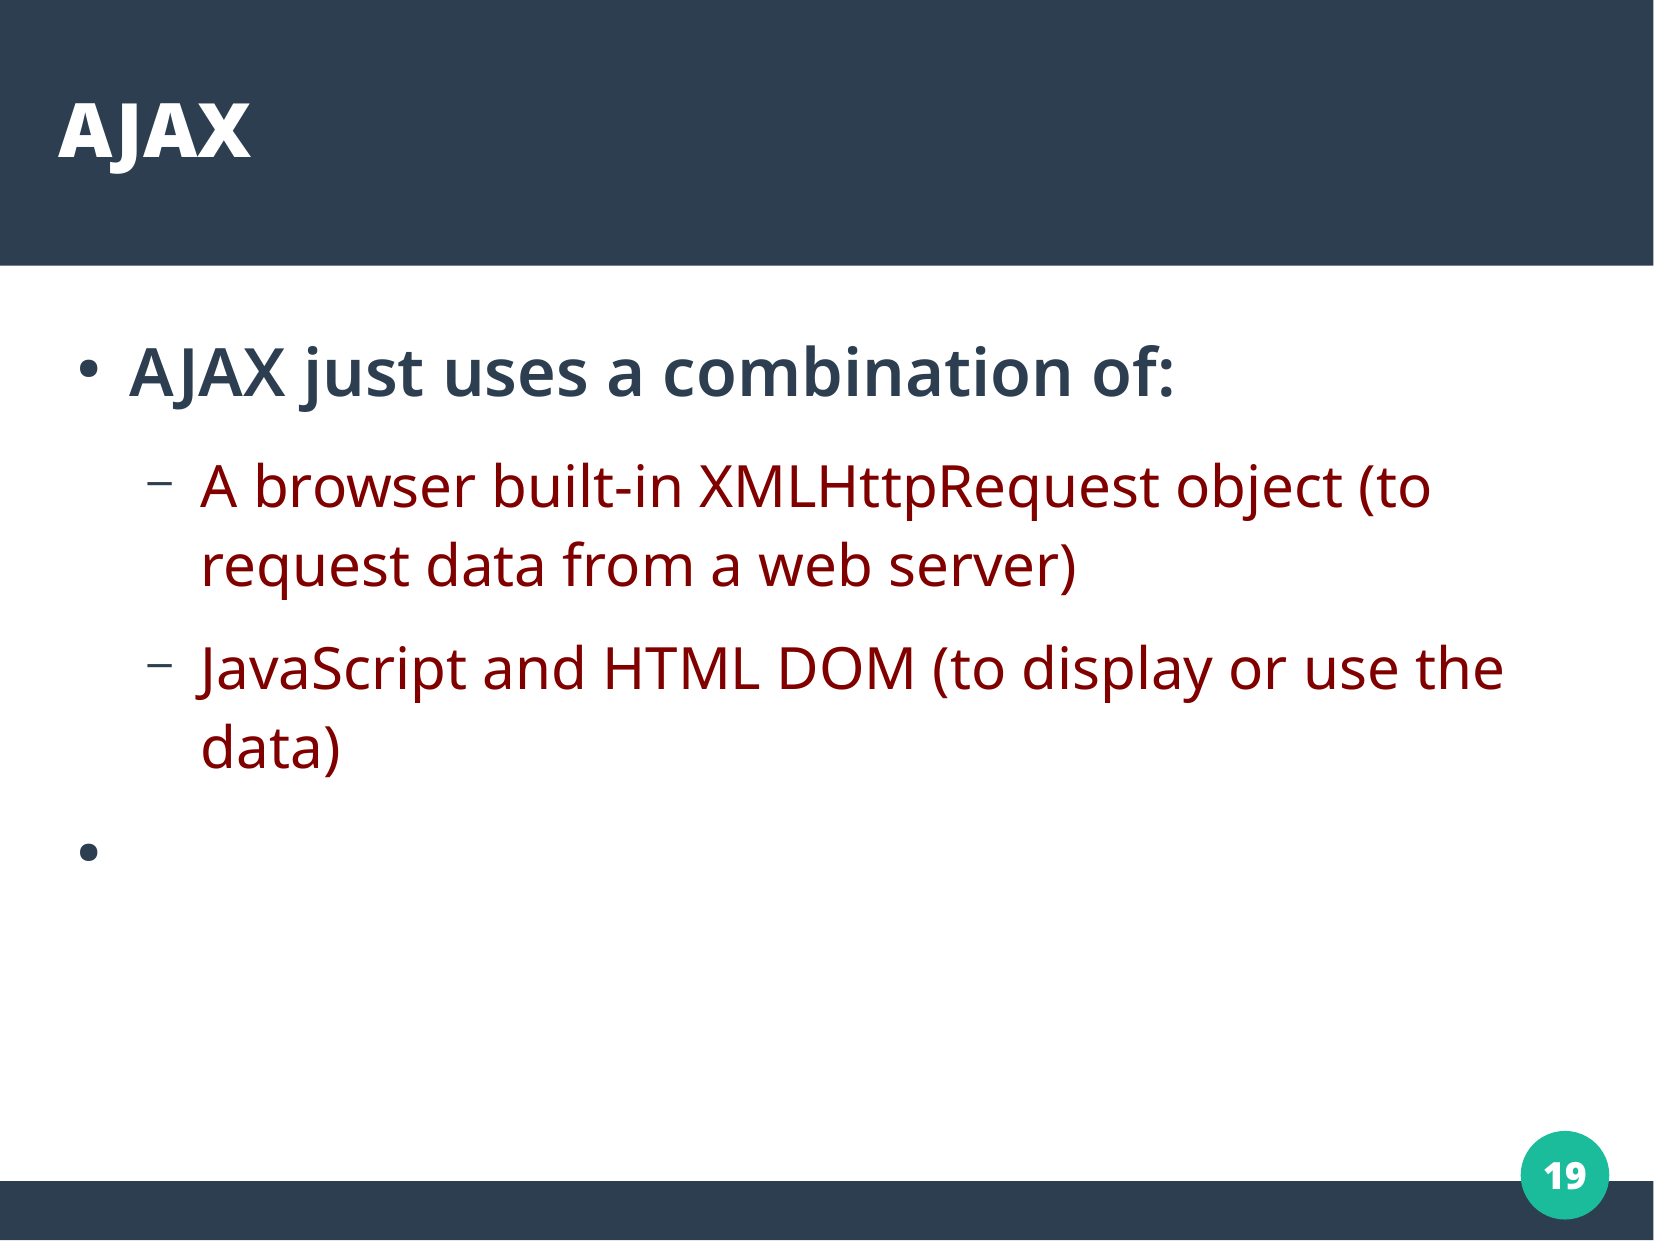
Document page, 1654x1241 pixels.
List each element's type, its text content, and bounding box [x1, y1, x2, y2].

list AJAX just uses a combination of: A browser built-in XMLHttpRequest object (to request data from a web server) JavaScript and HTML DOM (to display or use the data) [59, 324, 1595, 1152]
title AJAX [59, 49, 1595, 207]
